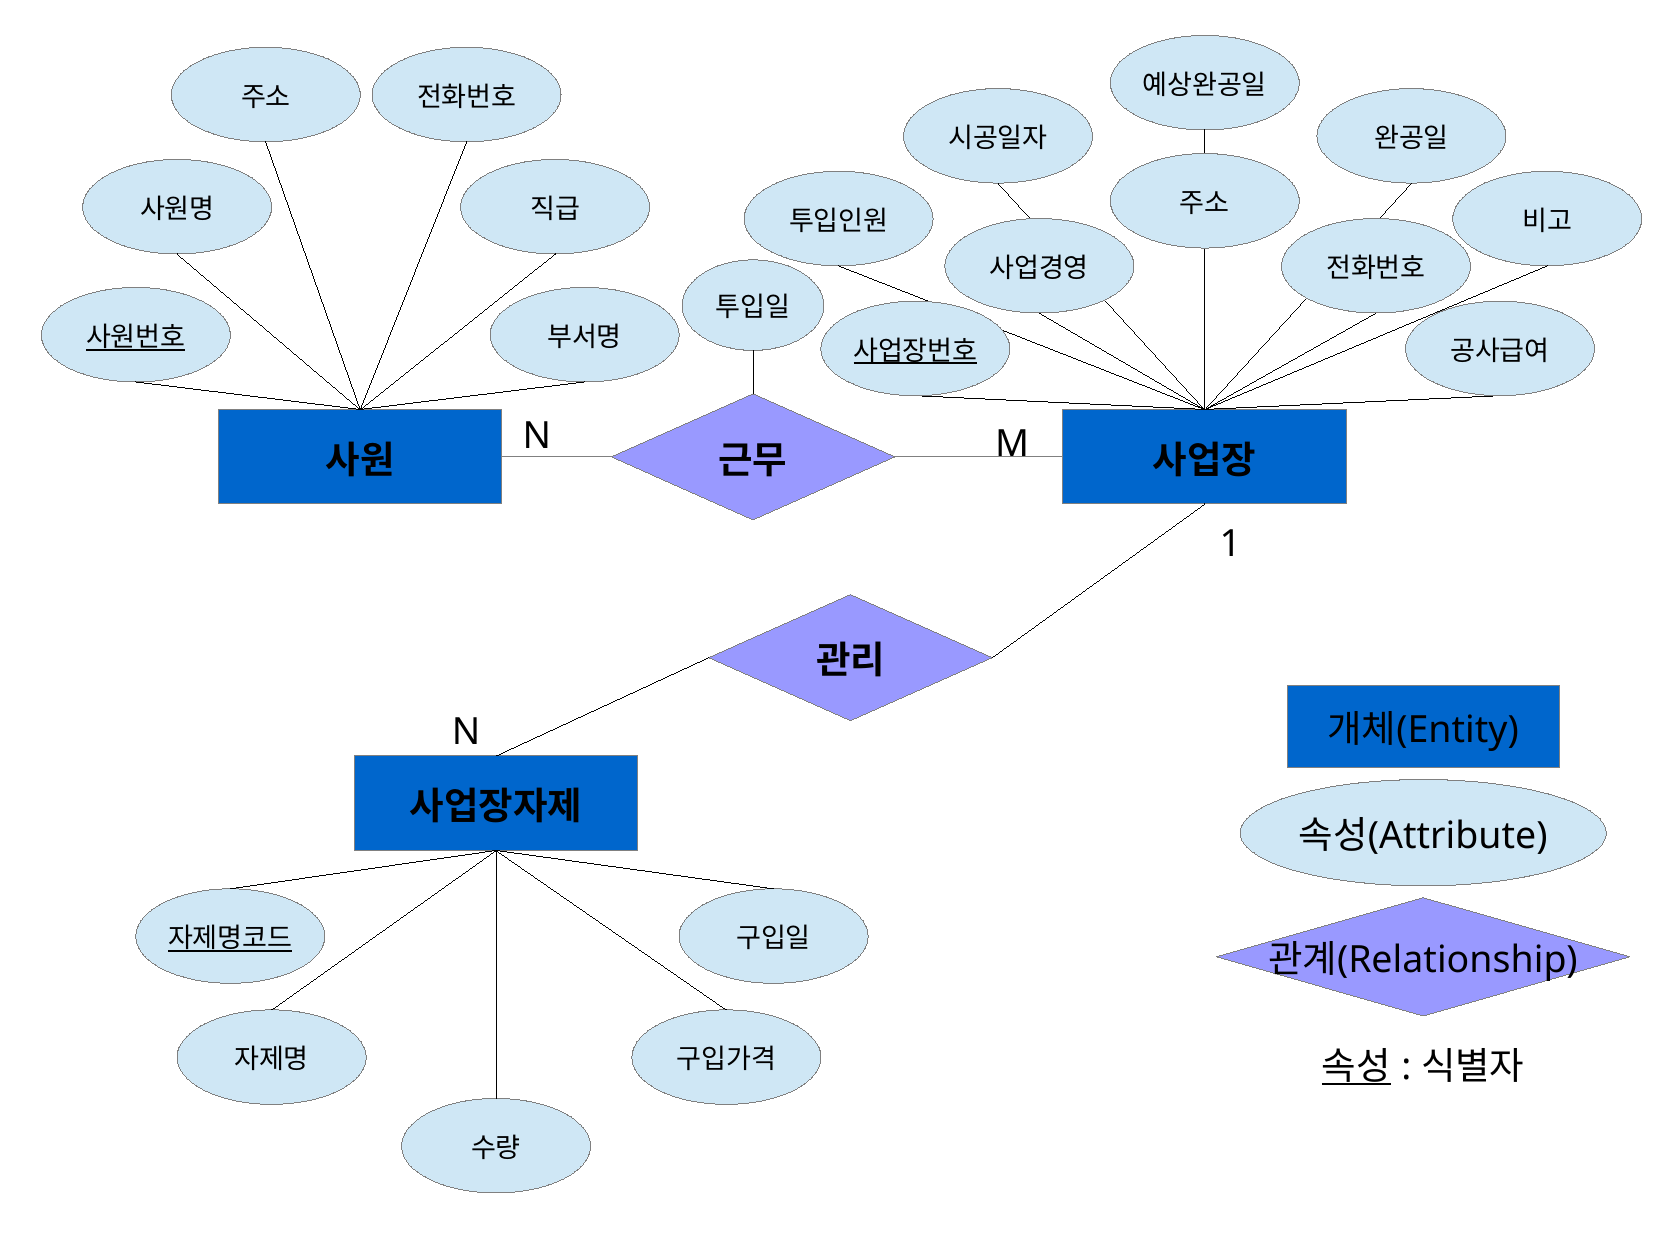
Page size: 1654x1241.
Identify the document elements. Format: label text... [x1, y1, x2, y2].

text_box 부서명 [490, 287, 680, 382]
text_box 사업장 [1062, 409, 1347, 504]
text_box 속성(Attribute) [1240, 779, 1607, 886]
text_box 주소 [171, 47, 361, 142]
text_box 속성 : 식별자 [1234, 1028, 1613, 1087]
text_box 비고 [1452, 171, 1642, 266]
text_box 구입가격 [631, 1009, 821, 1105]
text_box 직급 [460, 159, 650, 254]
text_box 사업장번호 [820, 301, 1010, 396]
text_box 공사급여 [1405, 301, 1595, 396]
text_box 관리 [709, 594, 992, 721]
text_box 1 [1204, 509, 1300, 567]
text_box 관계(Relationship) [1216, 897, 1630, 1016]
text_box 전화번호 [1281, 218, 1471, 313]
text_box 투입인원 [744, 171, 934, 266]
text_box 예상완공일 [1110, 35, 1300, 130]
text_box N [507, 401, 603, 460]
text_box 자제명코드 [135, 888, 325, 984]
text_box 개체(Entity) [1287, 685, 1560, 768]
text_box 수량 [401, 1098, 591, 1193]
text_box 시공일자 [903, 88, 1093, 184]
text_box 완공일 [1316, 88, 1506, 184]
text_box 사원번호 [41, 287, 231, 382]
text_box 구입일 [679, 888, 869, 984]
text_box 근무 [612, 393, 895, 520]
text_box 사원 [218, 409, 502, 504]
text_box 전화번호 [372, 47, 562, 142]
text_box 사업경영 [944, 218, 1134, 313]
text_box 투입일 [682, 259, 824, 351]
text_box 사업장자제 [354, 755, 638, 851]
text_box M [980, 409, 1075, 468]
text_box 주소 [1110, 153, 1300, 249]
text_box 사원명 [82, 159, 272, 254]
text_box N [437, 696, 532, 755]
text_box 자제명 [177, 1009, 367, 1105]
